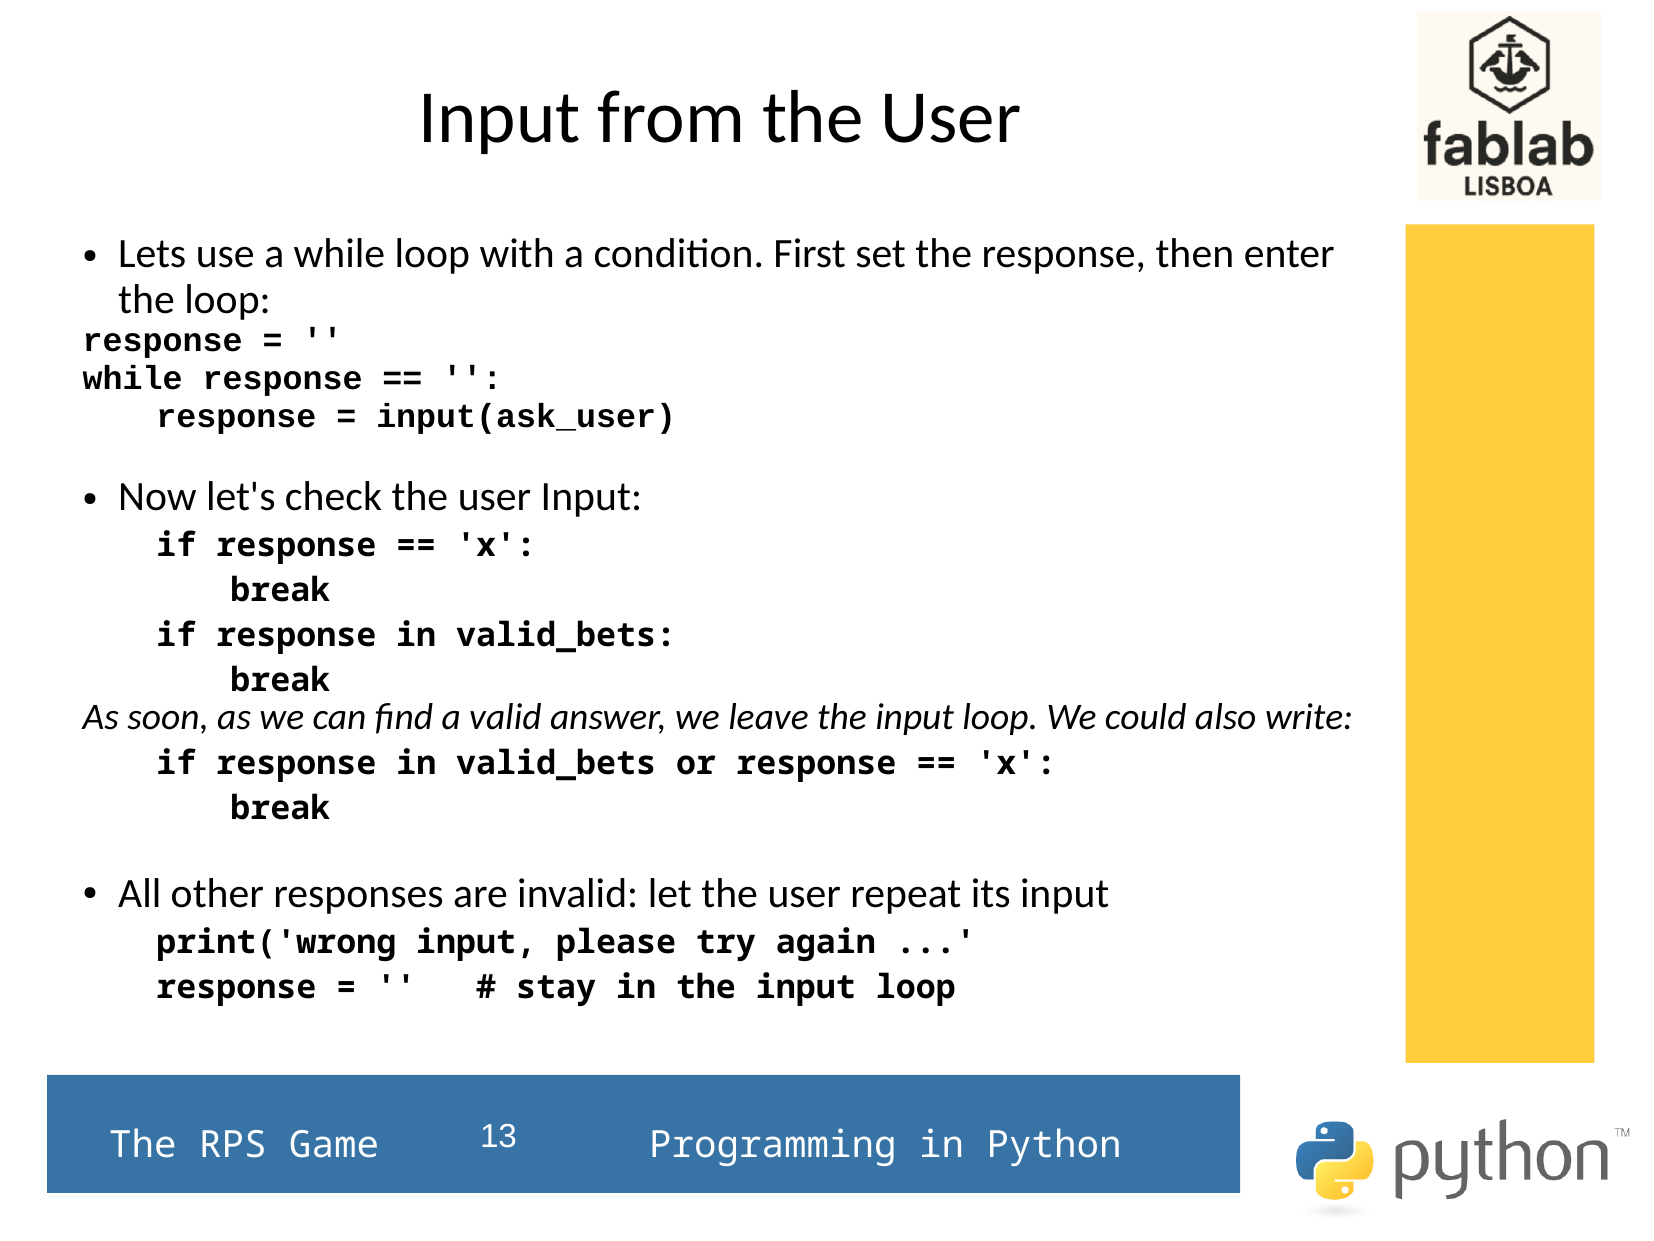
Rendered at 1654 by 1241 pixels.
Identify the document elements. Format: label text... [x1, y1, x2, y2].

text_box [47, 1074, 1241, 1193]
title Input from the User [82, 49, 1358, 198]
picture [1417, 11, 1601, 201]
subtitle Lets use a while loop with a condition. First set the response, then enter the loop: response = '' while response == '': response = input(ask_user) Now let's check the user Input: if response == 'x': break if response in valid_bets: break As soon, as we can find a valid answer, we leave the input loop. We could also write: if response in valid_bets or response == 'x': break All other responses are invalid: let the user repeat its input print('wrong input, please try again ...' response = '' # stay in the input loop [82, 236, 1382, 1034]
text_box The RPS Game Programming in Python [94, 1110, 1182, 1213]
picture [1240, 1098, 1654, 1241]
text_box [1405, 224, 1595, 1063]
